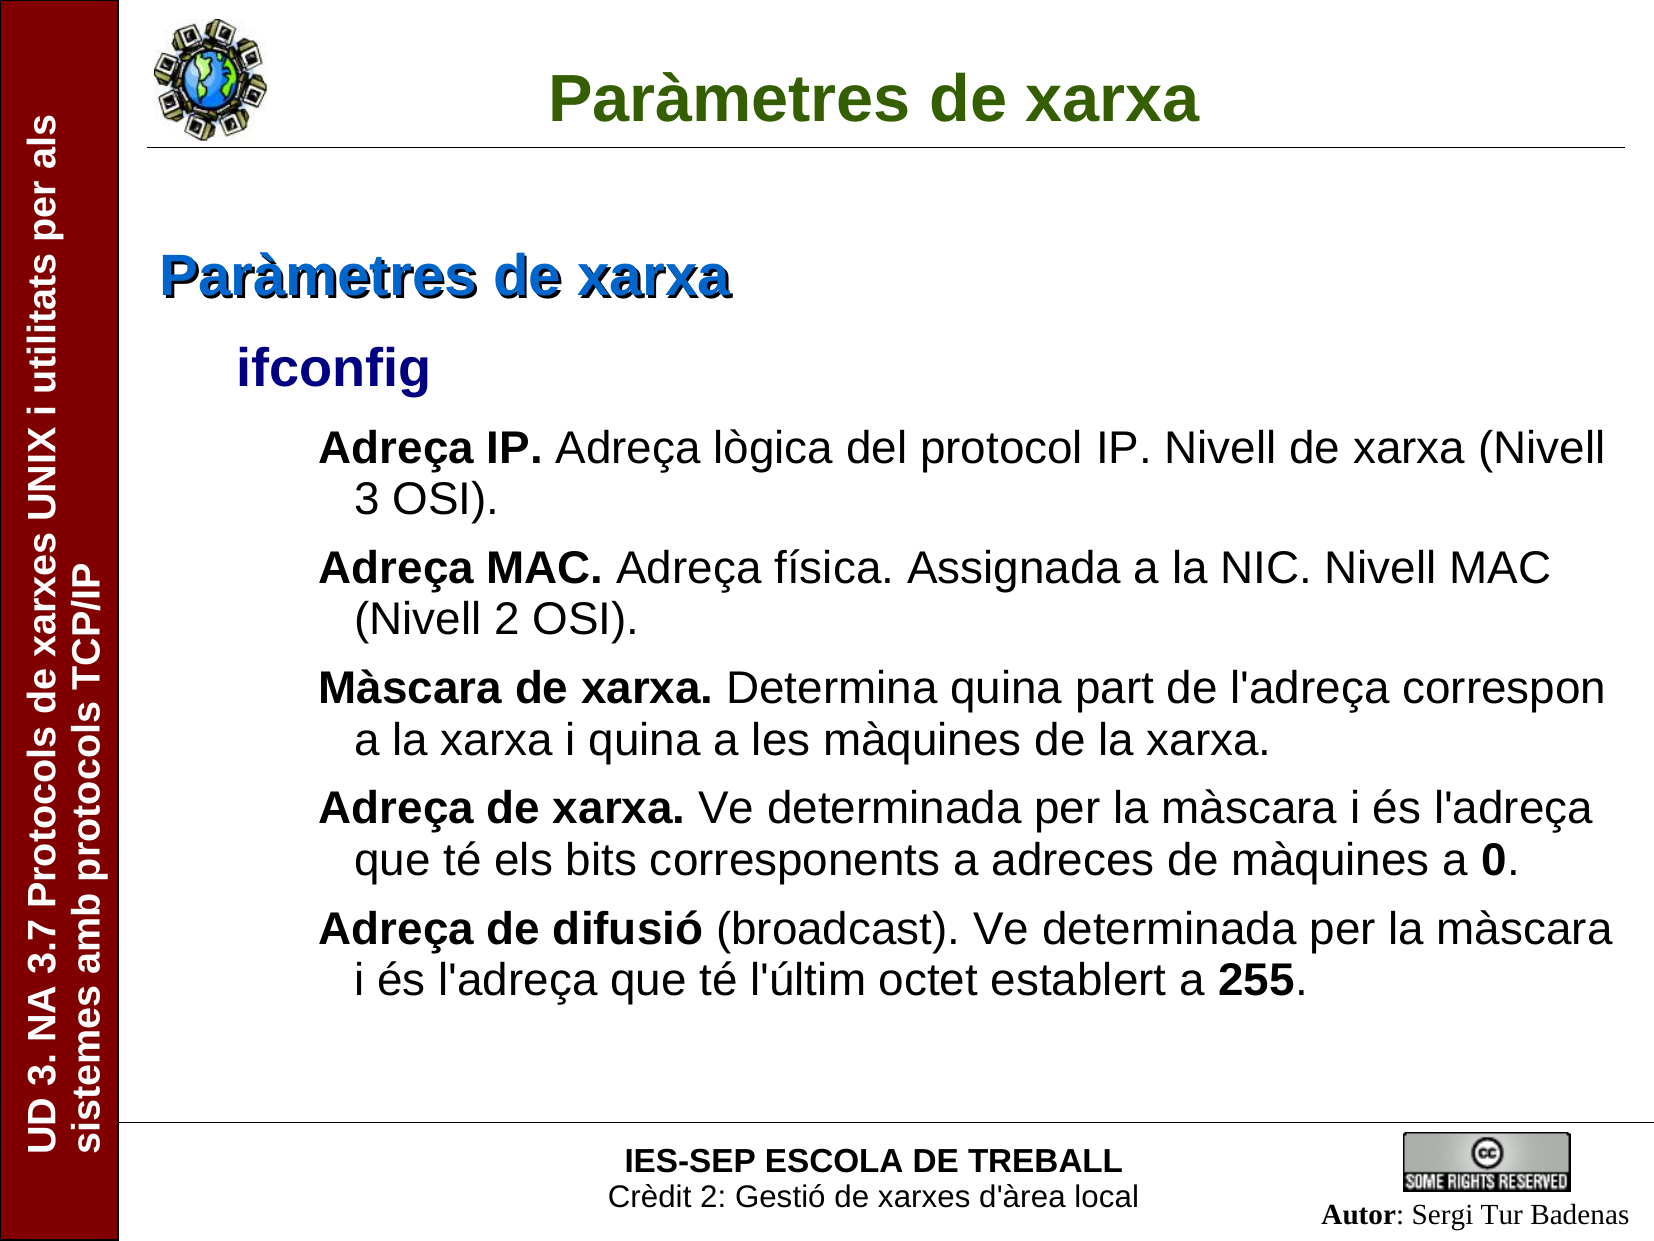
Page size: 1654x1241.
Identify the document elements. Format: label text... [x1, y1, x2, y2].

title Paràmetres de xarxa [129, 49, 1619, 148]
list Paràmetres de xarxa ifconfig Adreça IP. Adreça lògica del protocol IP. Nivell de xarxa (Nivell 3 OSI). Adreça MAC. Adreça física. Assignada a la NIC. Nivell MAC (Nivell 2 OSI). Màscara de xarxa. Determina quina part de l'adreça correspon a la xarxa i quina a les màquines de la xarxa. Adreça de xarxa. Ve determinada per la màscara i és l'adreça que té els bits corresponents a adreces de màquines a 0. Adreça de difusió (broadcast). Ve determinada per la màscara i és l'adreça que té l'últim octet establert a 255. [141, 242, 1630, 1093]
picture [1403, 1132, 1571, 1192]
picture [154, 19, 268, 49]
